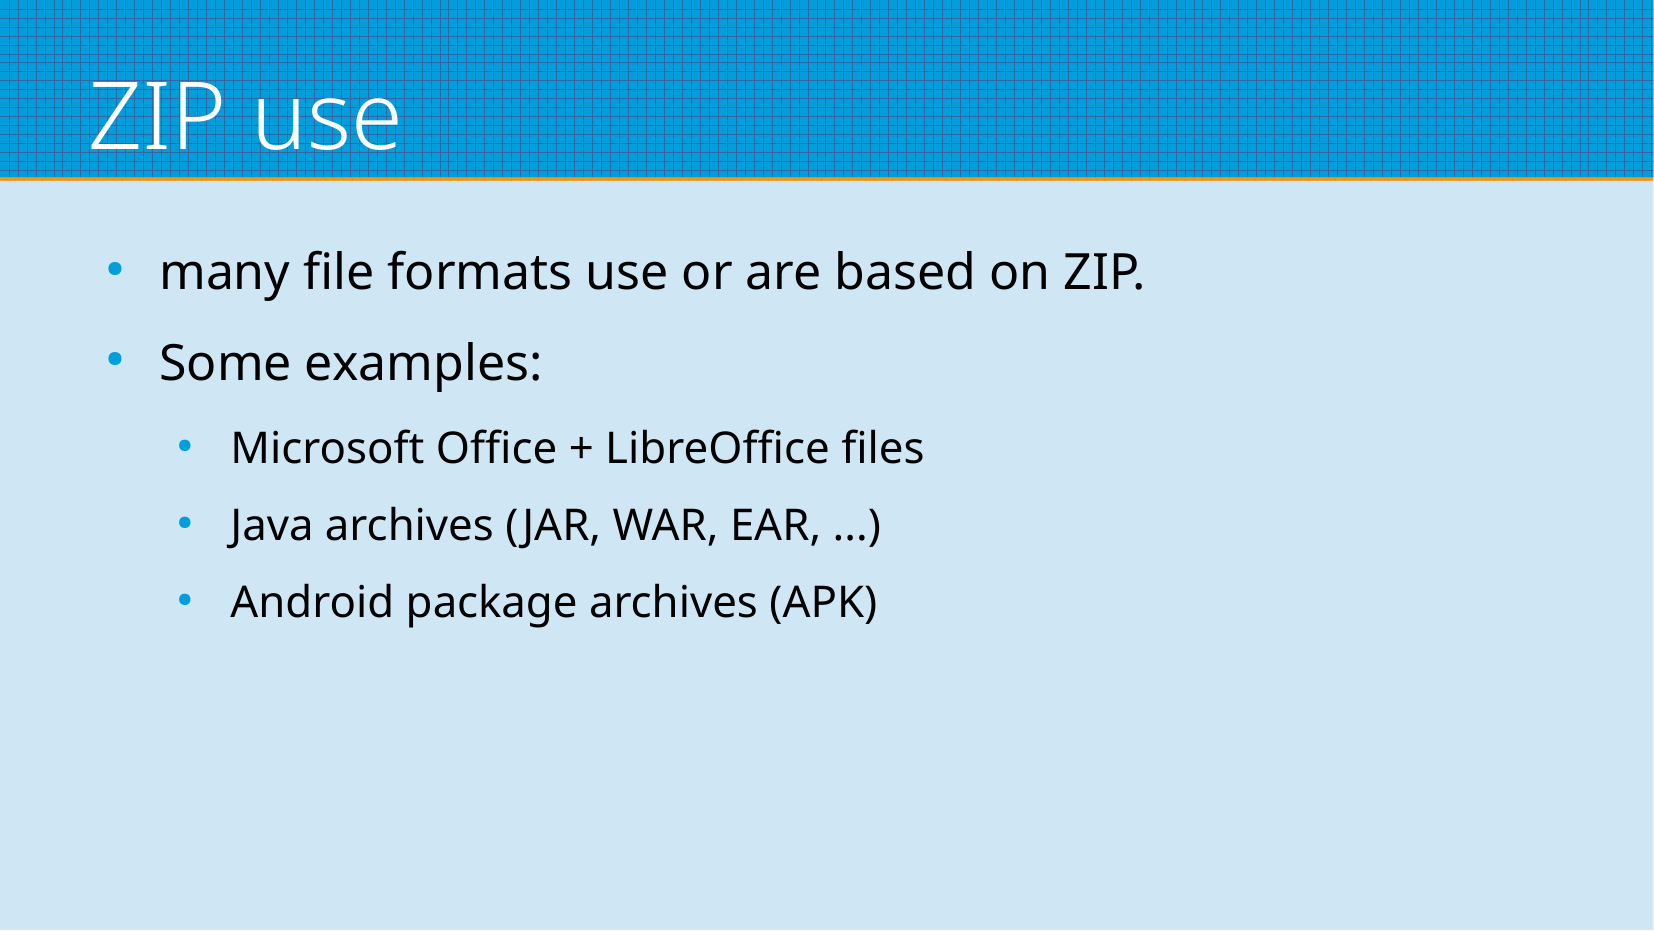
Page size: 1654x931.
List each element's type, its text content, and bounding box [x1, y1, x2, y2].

list many file formats use or are based on ZIP. Some examples: Microsoft Office + LibreOffice files Java archives (JAR, WAR, EAR, ...) Android package archives (APK) [88, 236, 1565, 813]
title ZIP use [88, 14, 1565, 178]
